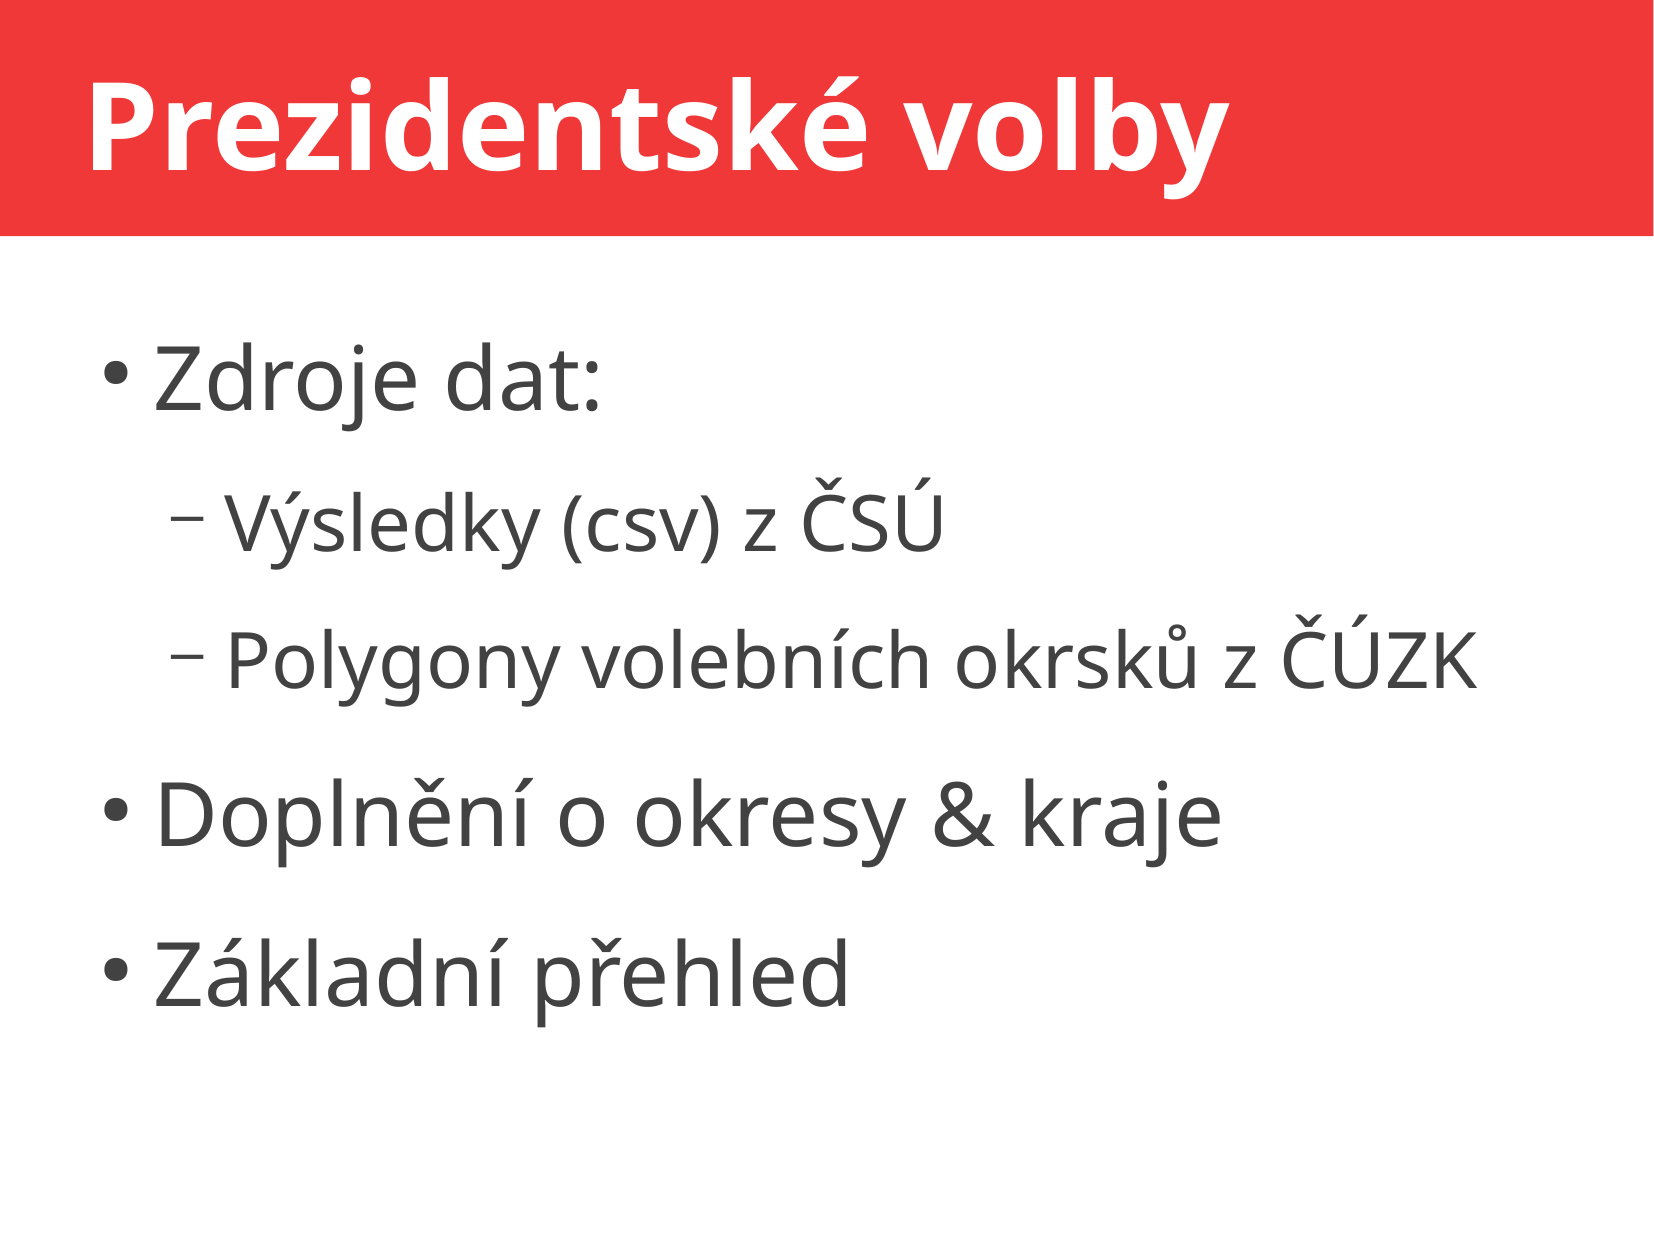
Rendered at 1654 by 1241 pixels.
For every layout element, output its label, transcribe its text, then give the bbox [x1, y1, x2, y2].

list Zdroje dat: Výsledky (csv) z ČSÚ Polygony volebních okrsků z ČÚZK Doplnění o okresy & kraje Základní přehled [82, 314, 1563, 1080]
title Prezidentské volby [82, 19, 1571, 227]
